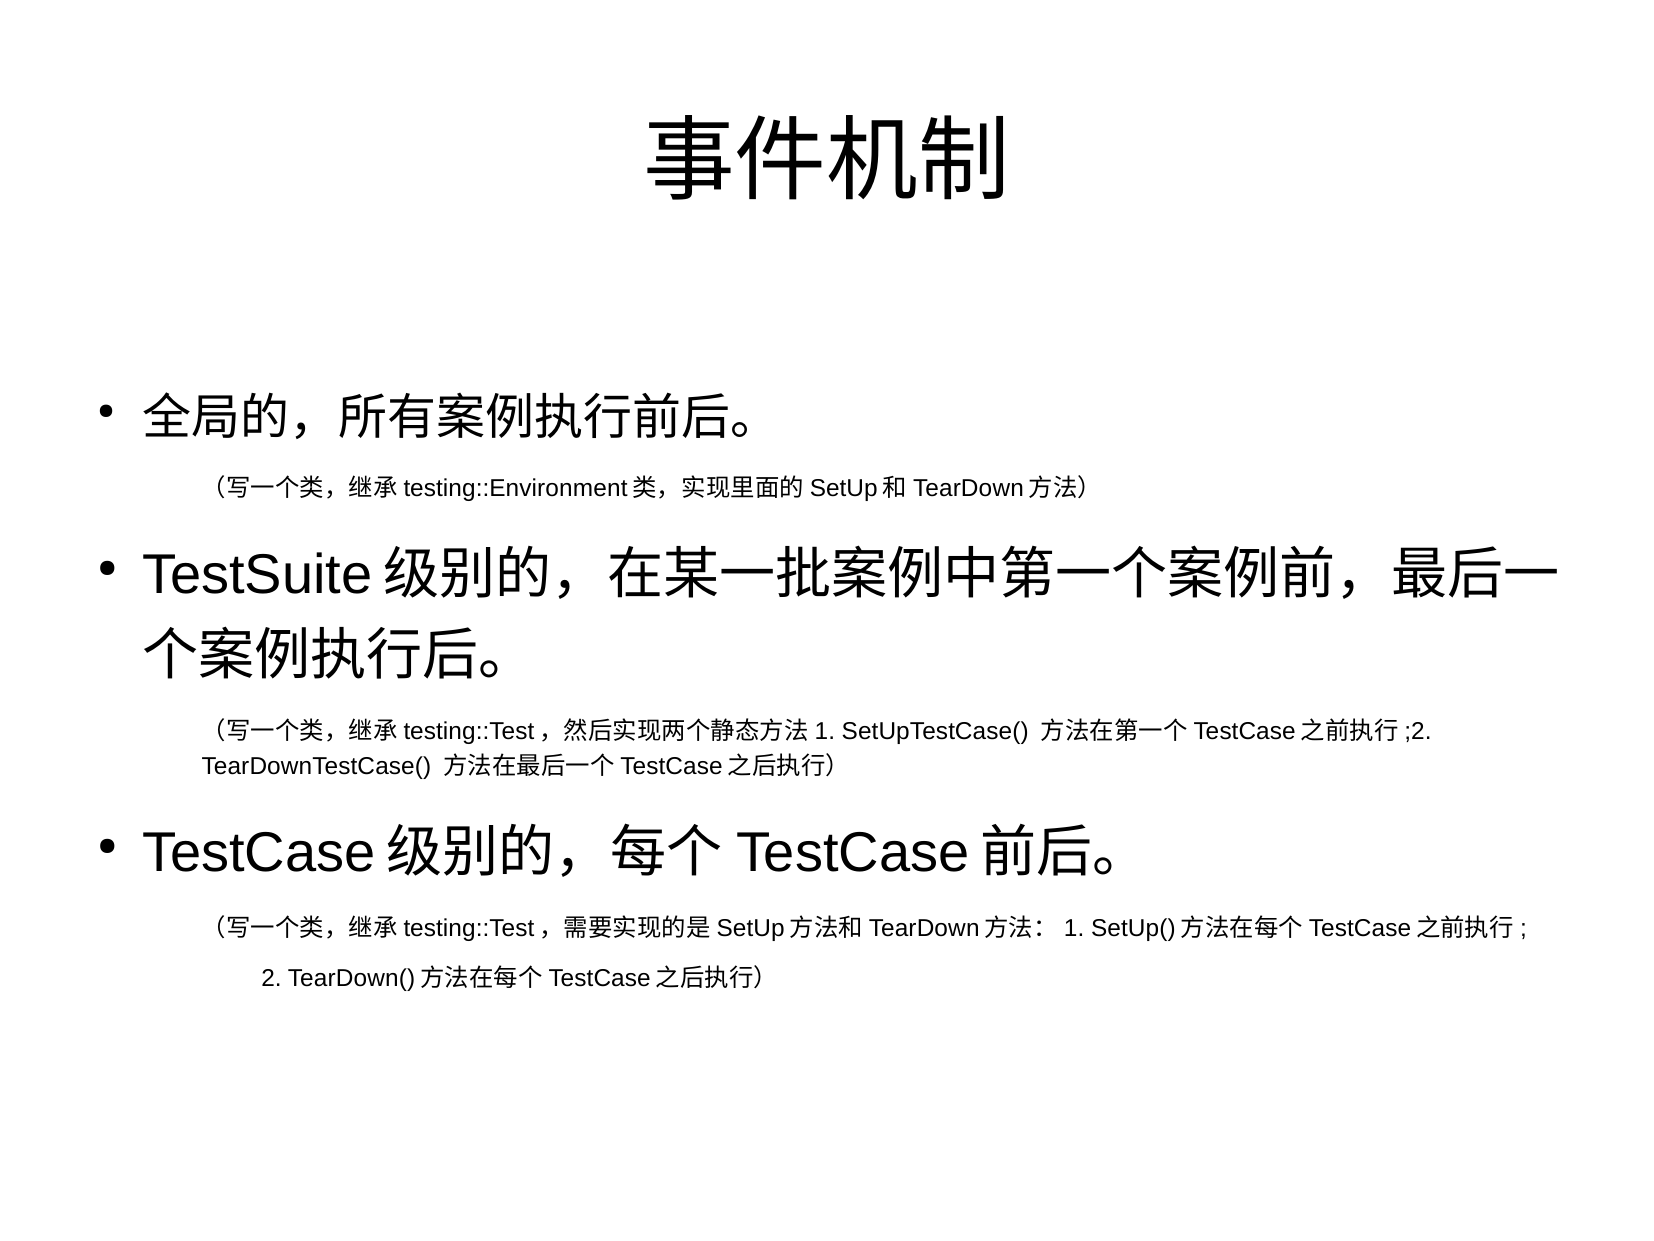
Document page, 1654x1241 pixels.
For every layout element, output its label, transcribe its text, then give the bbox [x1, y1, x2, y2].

list 全局的，所有案例执行前后。 （写一个类，继承testing::Environment类，实现里面的SetUp和TearDown方法） TestSuite级别的，在某一批案例中第一个案例前，最后一个案例执行后。 （写一个类，继承testing::Test，然后实现两个静态方法1. SetUpTestCase() 方法在第一个TestCase之前执行;2. TearDownTestCase() 方法在最后一个TestCase之后执行） TestCase级别的，每个TestCase前后。 （写一个类，继承testing::Test，需要实现的是SetUp方法和TearDown方法：1. SetUp()方法在每个TestCase之前执行; 2. TearDown()方法在每个TestCase之后执行） [82, 290, 1571, 1010]
title 事件机制 [82, 49, 1571, 257]
